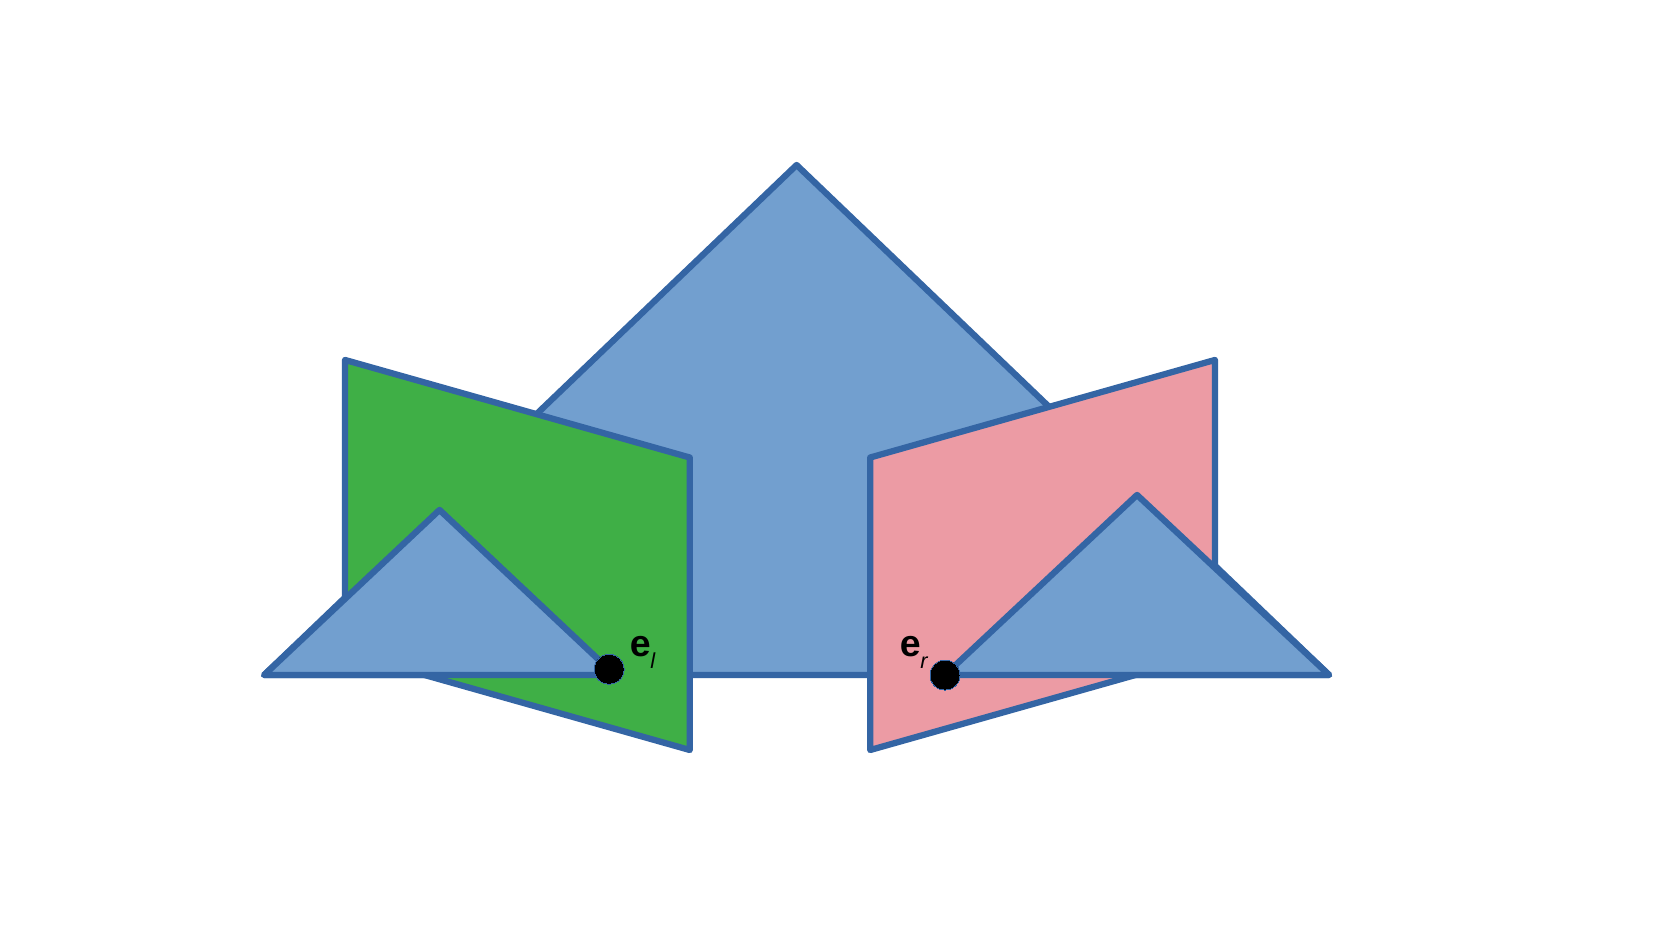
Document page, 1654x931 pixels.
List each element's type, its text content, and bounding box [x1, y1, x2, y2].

text_box er [885, 615, 961, 681]
text_box el [615, 615, 691, 681]
text_box [264, 165, 1330, 751]
